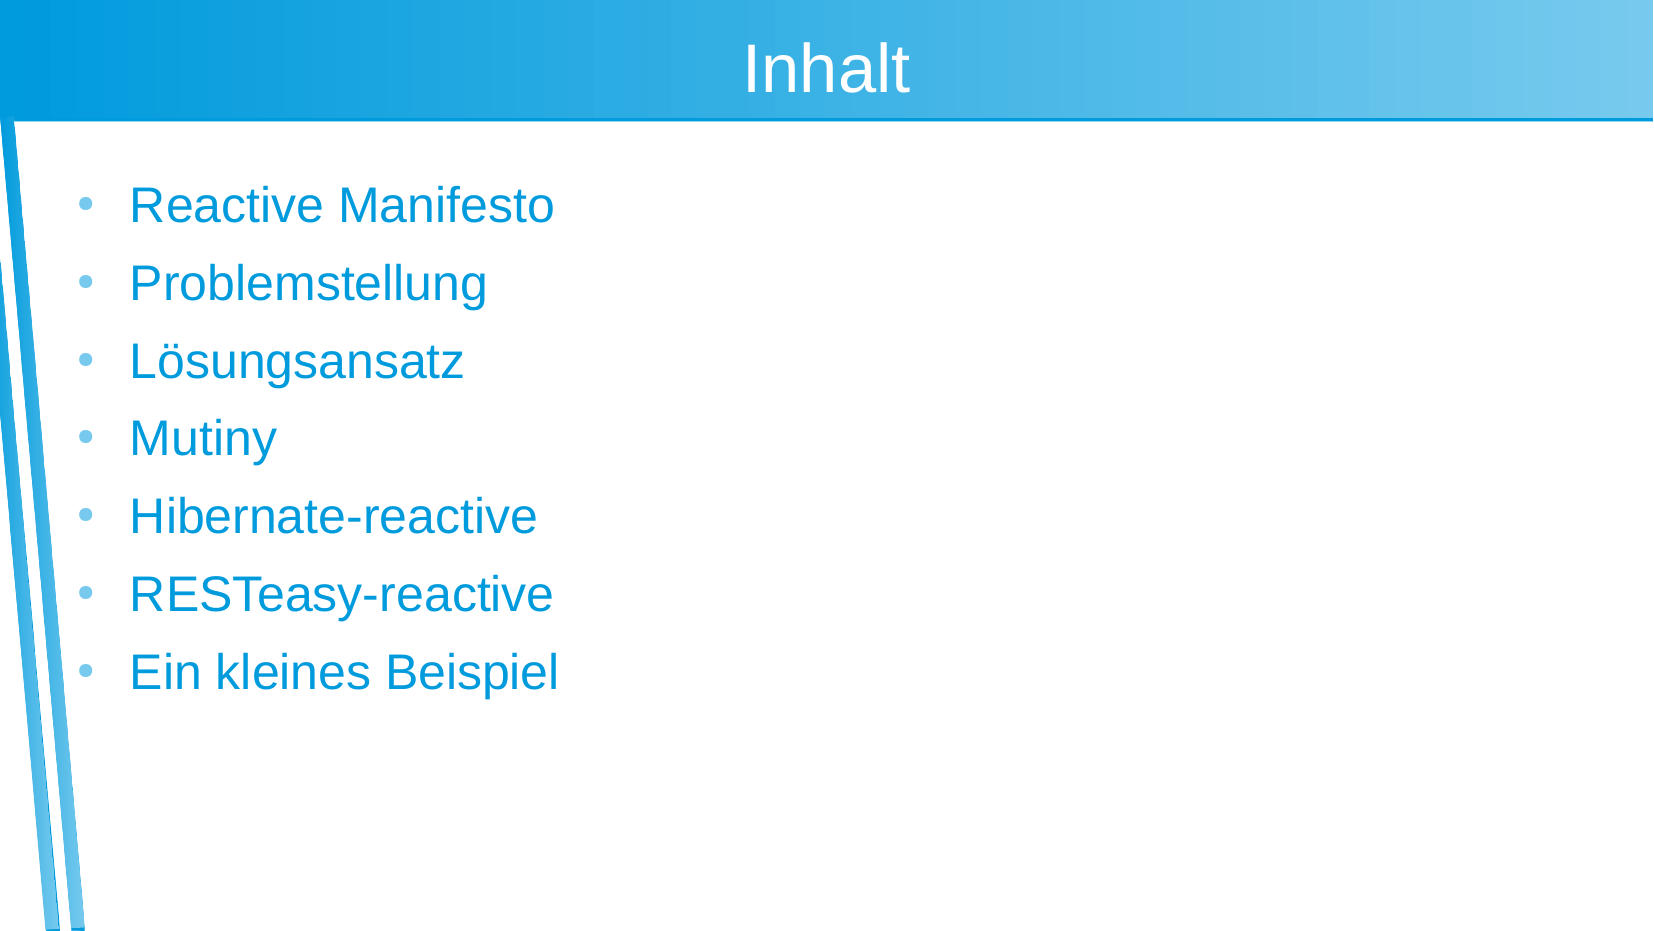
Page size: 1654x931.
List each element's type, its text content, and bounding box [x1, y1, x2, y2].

title Inhalt [59, 29, 1595, 108]
list Reactive Manifesto Problemstellung Lösungsansatz Mutiny Hibernate-reactive RESTeasy-reactive Ein kleines Beispiel [59, 177, 1595, 916]
